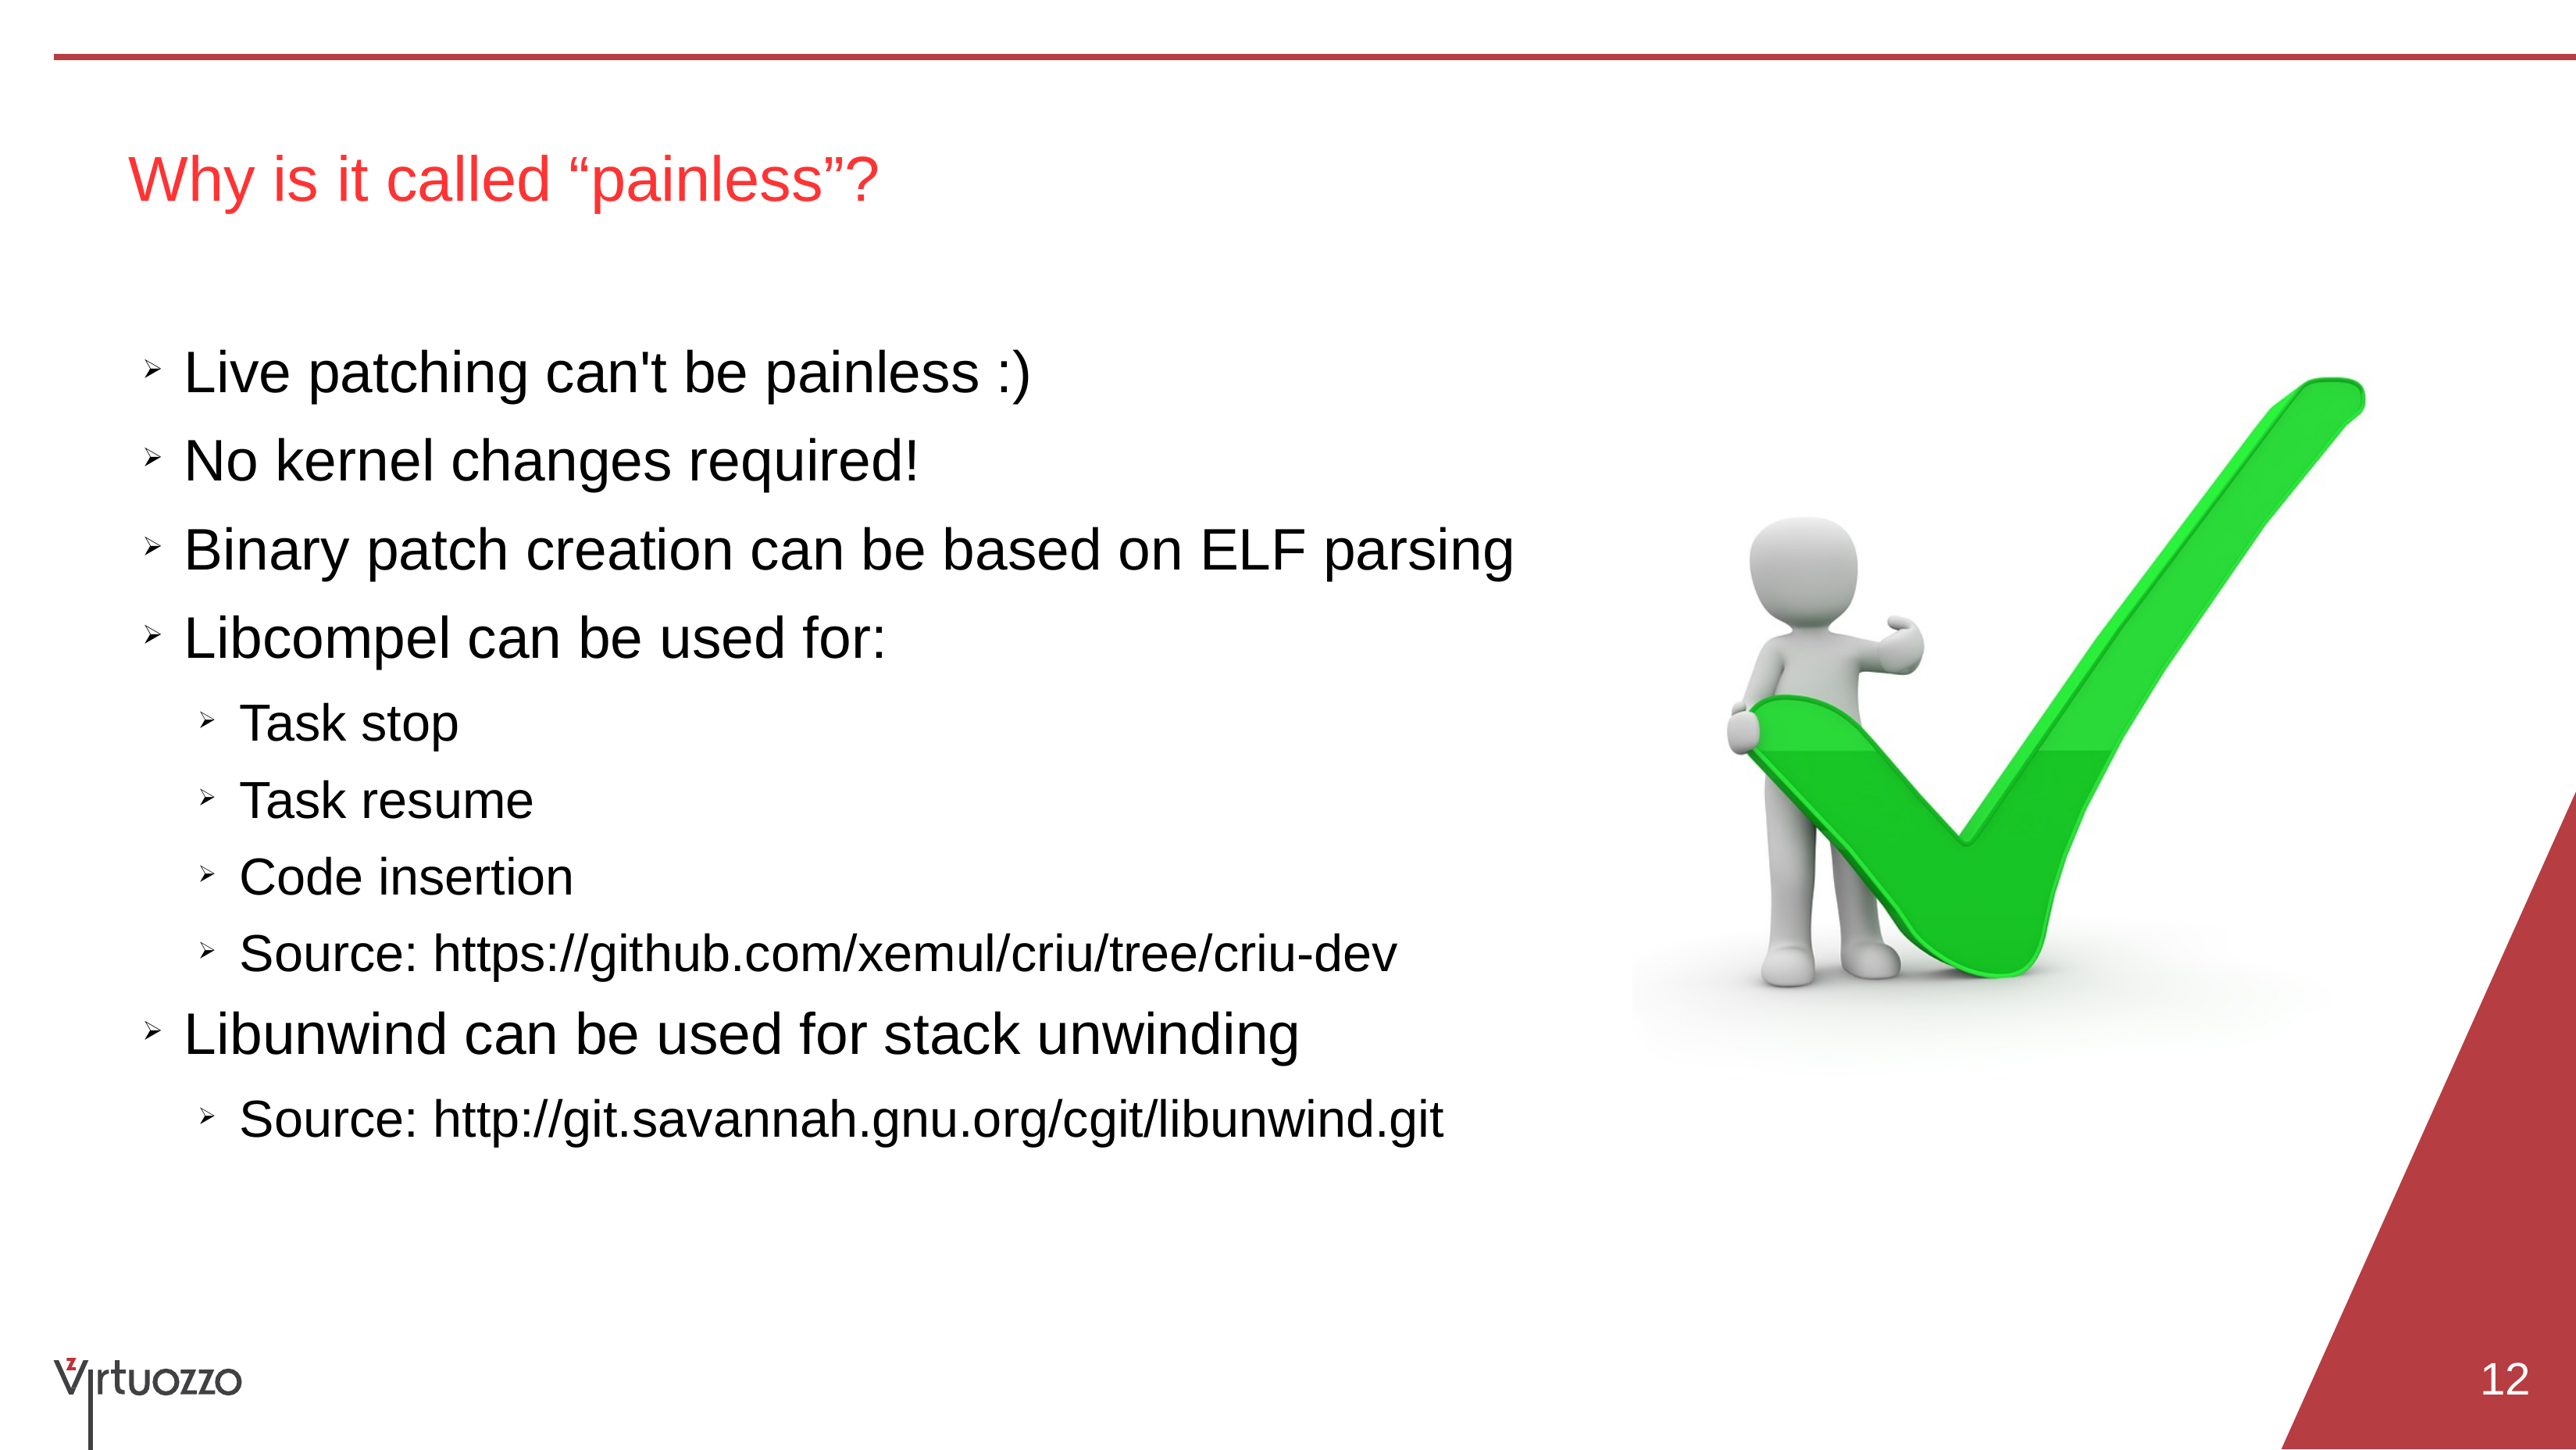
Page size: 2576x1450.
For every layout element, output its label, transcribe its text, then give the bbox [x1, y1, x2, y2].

picture [1632, 355, 2374, 1096]
title Why is it called “painless”? [128, 57, 2447, 300]
text_box <number> [2029, 1348, 2543, 1411]
list Live patching can't be painless :) No kernel changes required! Binary patch creation can be based on ELF parsing Libcompel can be used for: Task stop Task resume Code insertion Source: https://github.com/xemul/criu/tree/criu-dev Libunwind can be used for stack unwinding Source: http://git.savannah.gnu.org/cgit/libunwind.git [128, 339, 2447, 1180]
